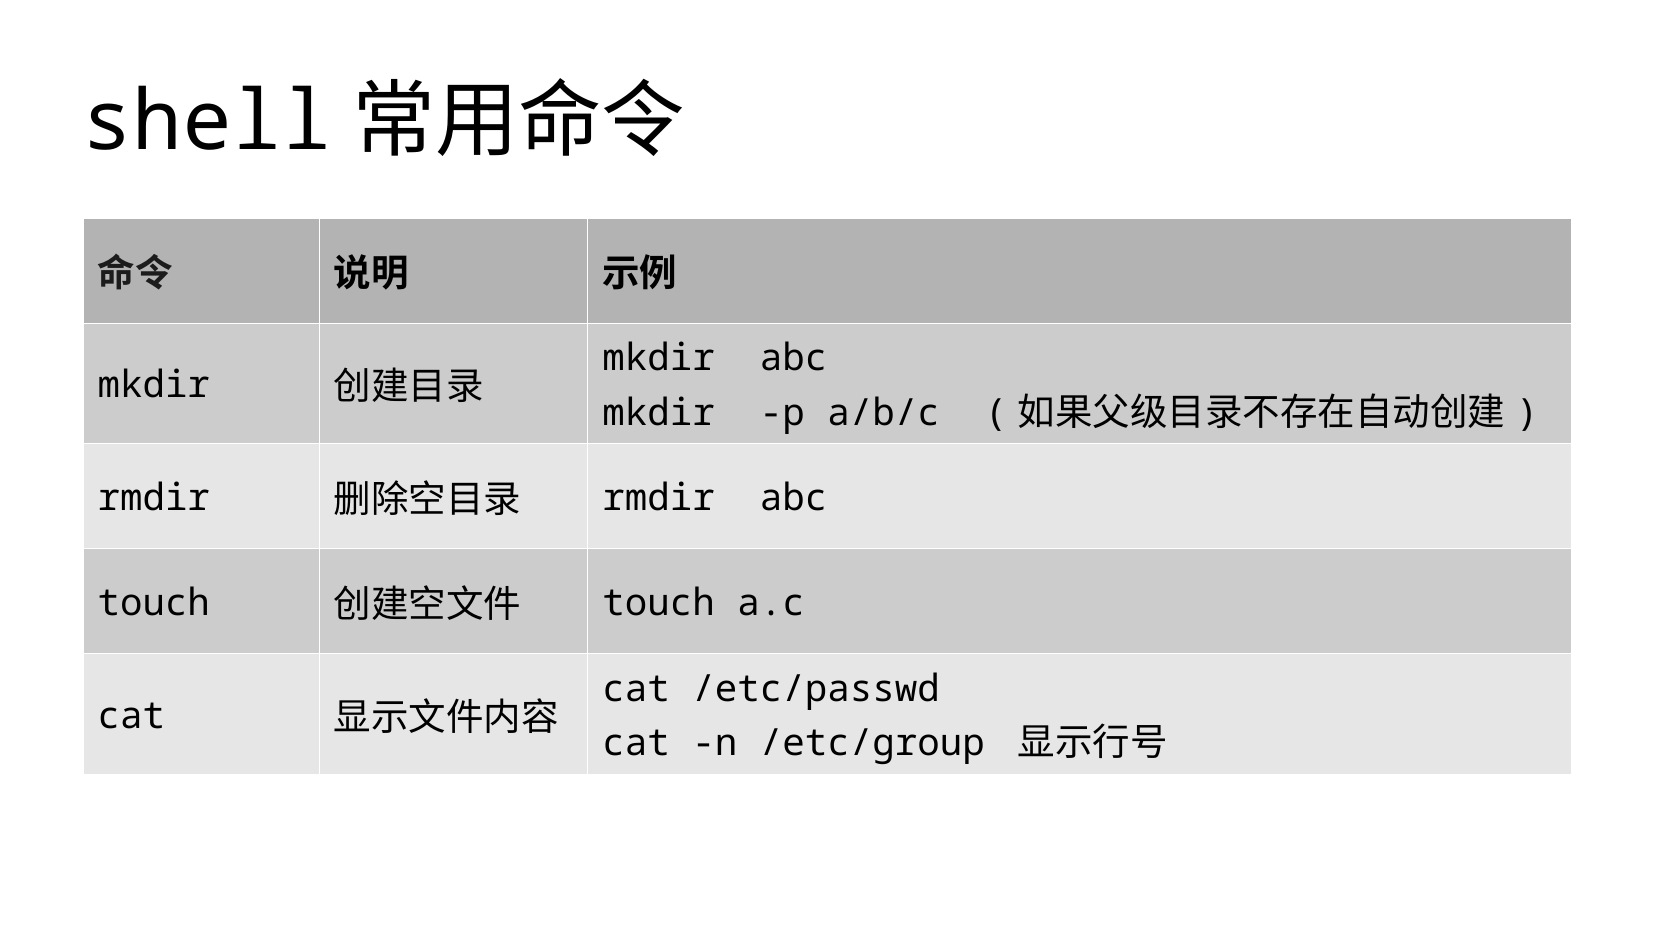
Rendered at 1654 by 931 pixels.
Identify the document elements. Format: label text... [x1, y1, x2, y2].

table_header 说明 [320, 219, 587, 323]
table_cell 删除空目录 [320, 444, 587, 548]
table_cell 创建空文件 [320, 549, 587, 653]
table_cell 创建目录 [320, 324, 587, 443]
title shell常用命令 [82, 37, 1571, 189]
table_cell cat /etc/passwd cat -n /etc/group 显示行号 [588, 654, 1571, 774]
table_cell rmdir [84, 444, 319, 548]
table_header 示例 [588, 219, 1571, 323]
table_cell mkdir abc mkdir -p a/b/c (如果父级目录不存在自动创建) [588, 324, 1571, 443]
table_cell mkdir [84, 324, 319, 443]
table_header 命令 [84, 219, 319, 323]
table_cell cat [84, 654, 319, 774]
table_cell touch [84, 549, 319, 653]
table_cell 显示文件内容 [320, 654, 587, 774]
table_cell touch a.c [588, 549, 1571, 653]
table_cell rmdir abc [588, 444, 1571, 548]
